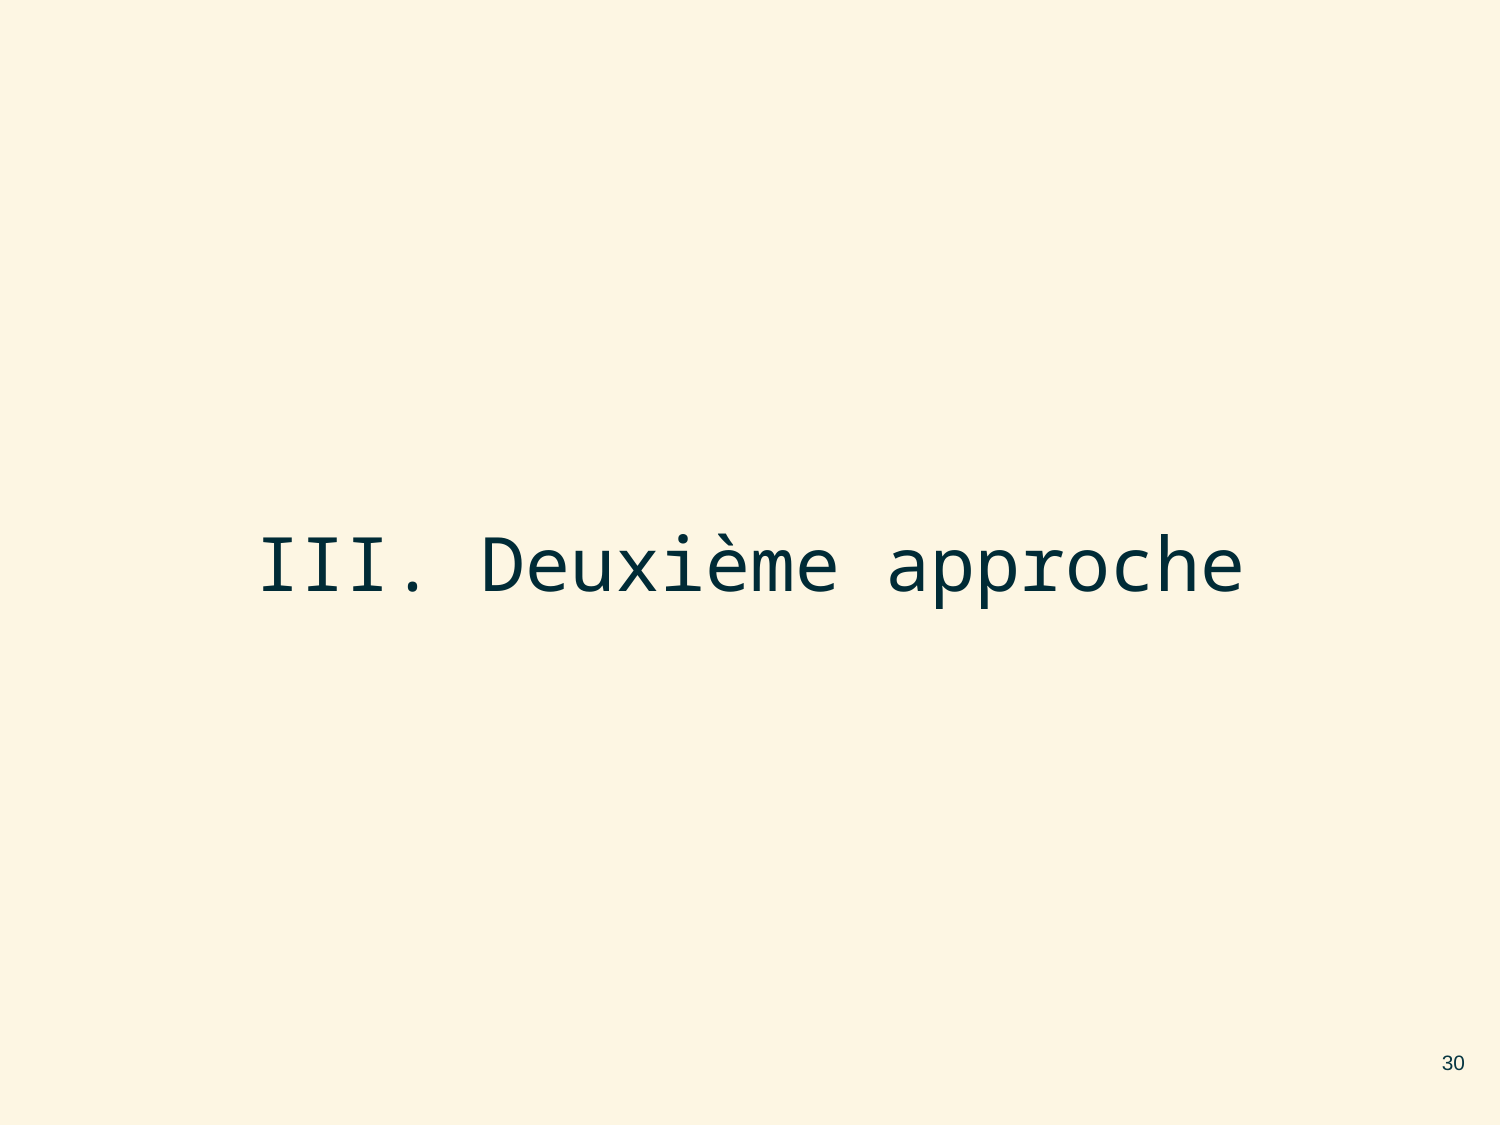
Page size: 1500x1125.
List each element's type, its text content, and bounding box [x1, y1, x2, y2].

title III. Deuxième approche [51, 470, 1449, 655]
slide_number <numéro> [1389, 1019, 1480, 1106]
